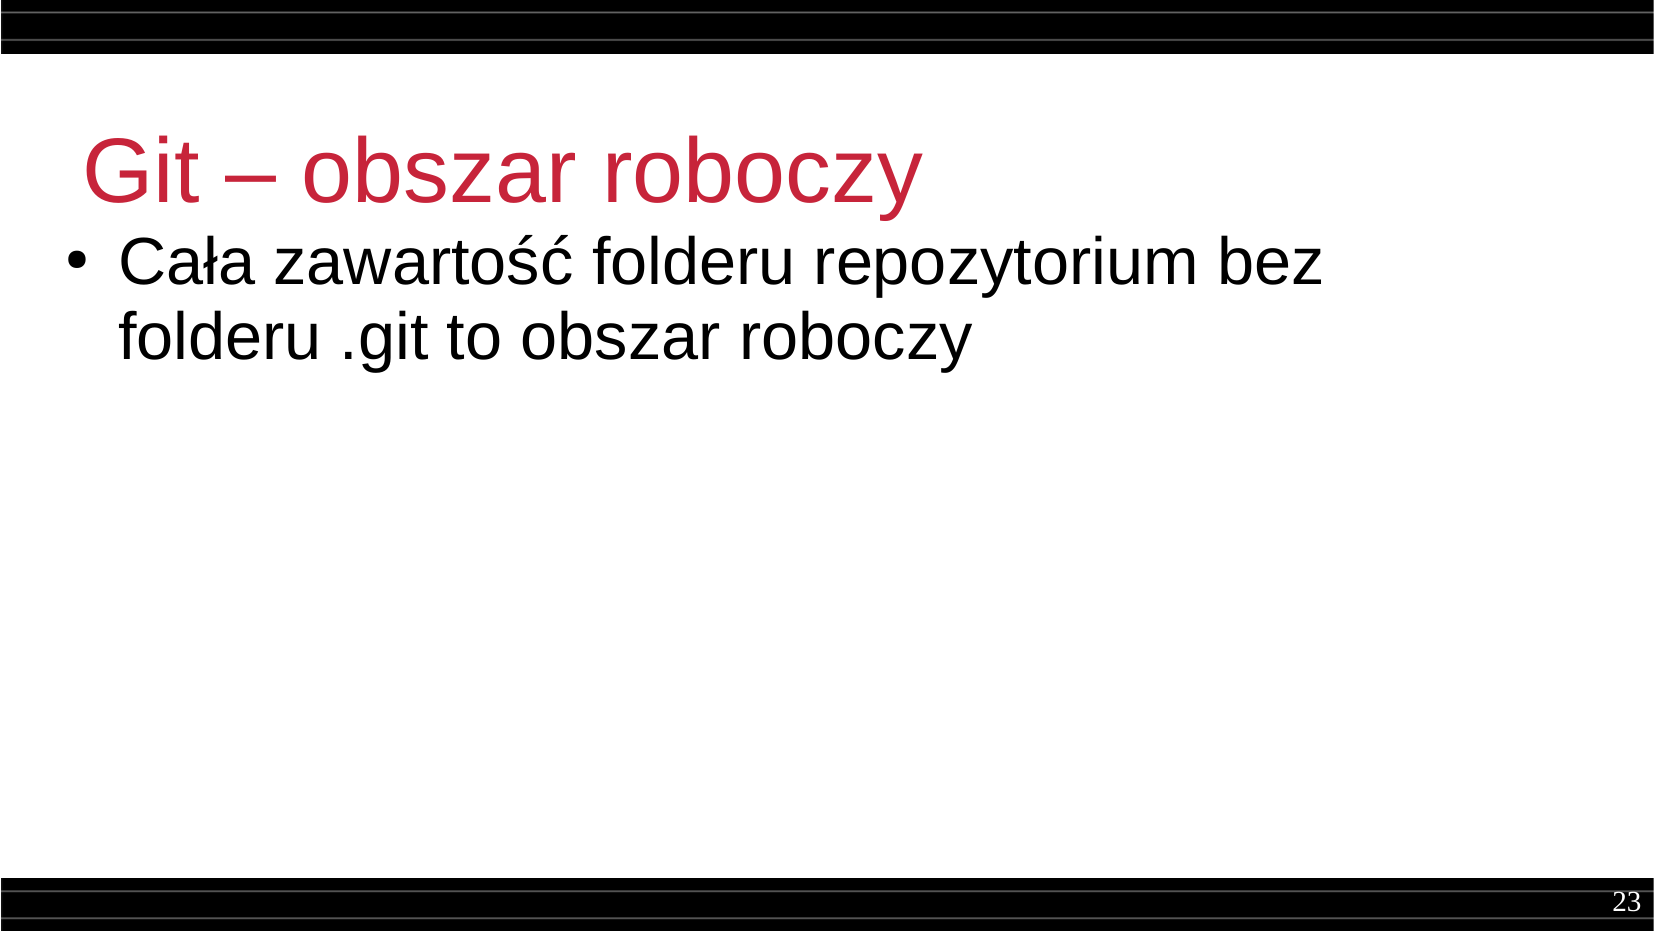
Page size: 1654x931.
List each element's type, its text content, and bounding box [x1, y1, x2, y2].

picture [1, 878, 1654, 931]
title Git – obszar roboczy [82, 92, 1571, 249]
list Cała zawartość folderu repozytorium bez folderu .git to obszar roboczy [47, 224, 1536, 804]
picture [1, 0, 1654, 54]
